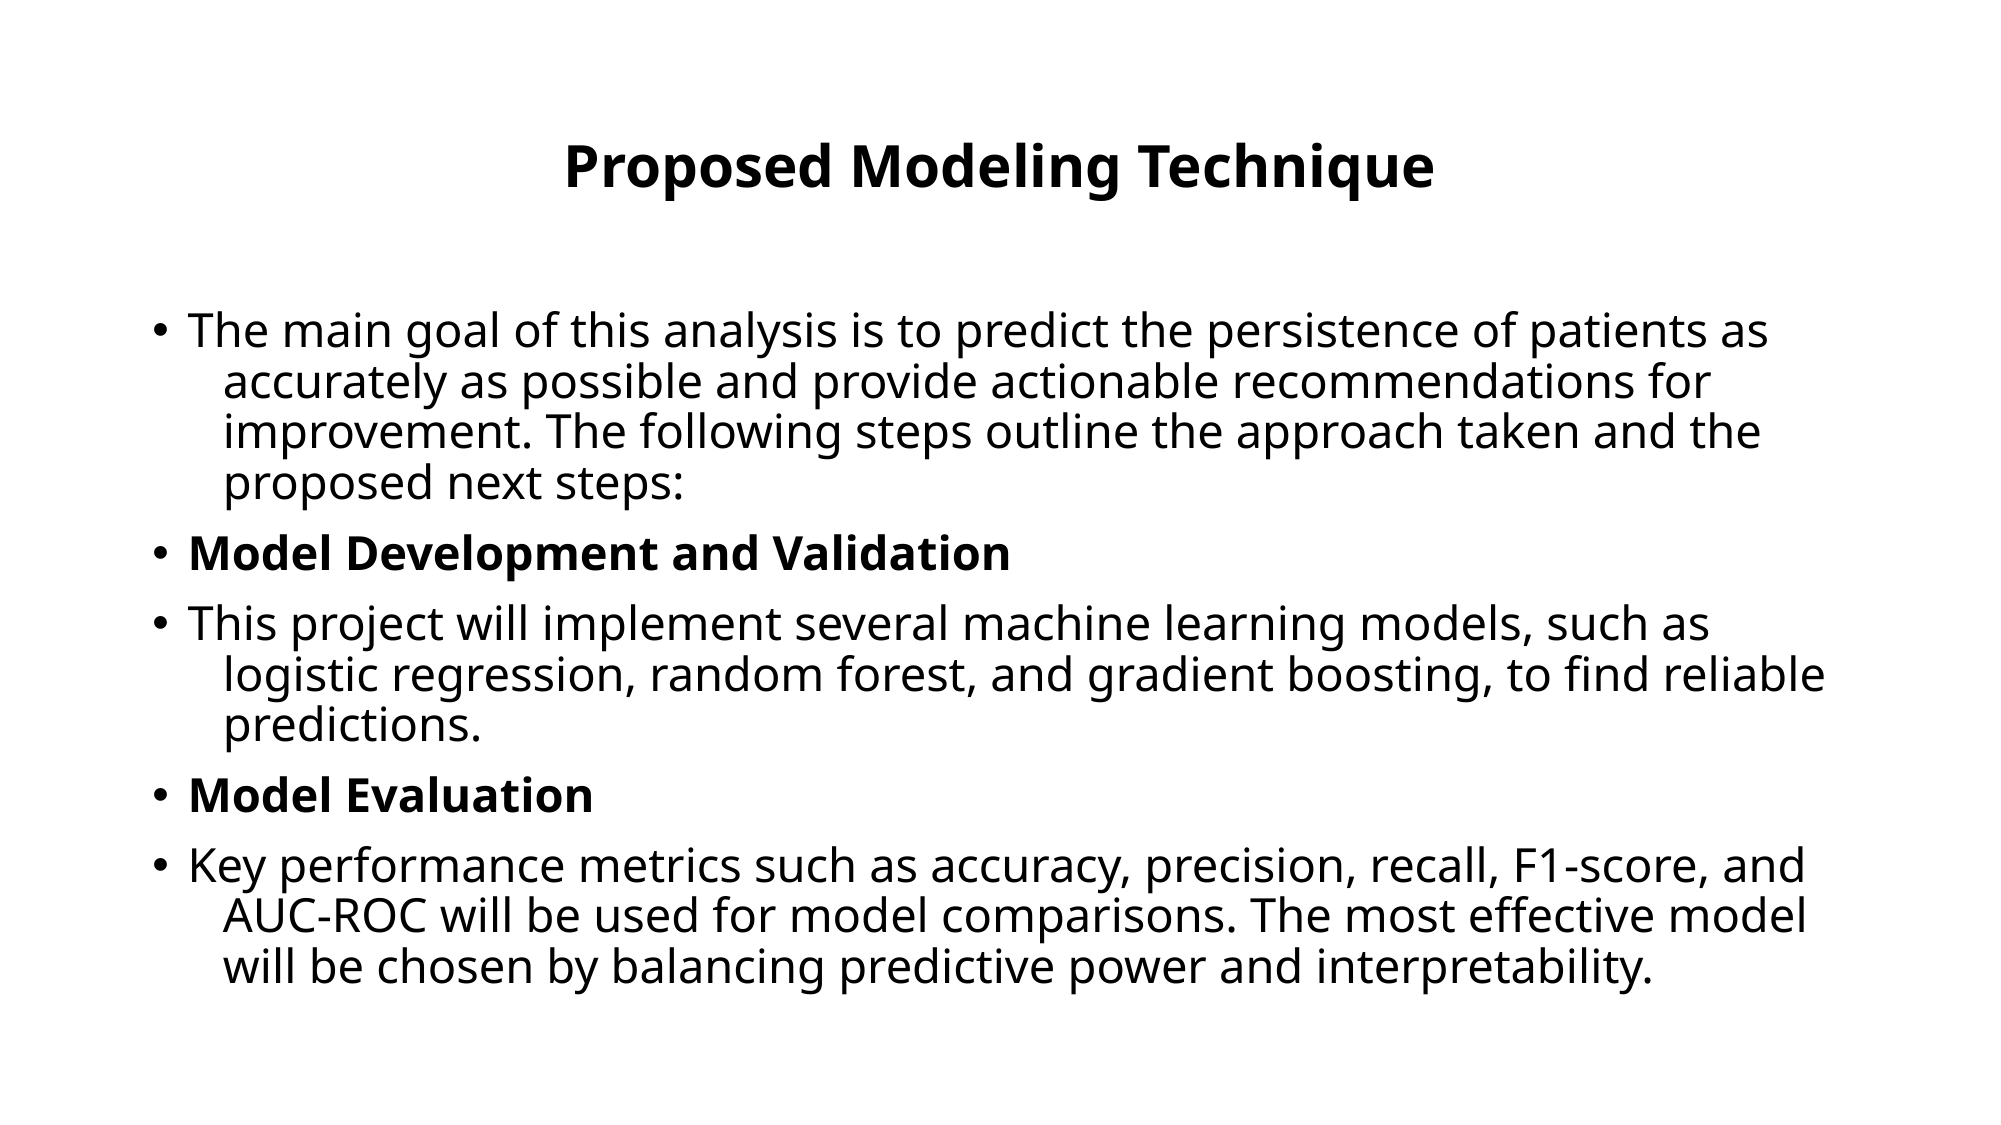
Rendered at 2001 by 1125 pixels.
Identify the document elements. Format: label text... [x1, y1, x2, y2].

title Proposed Modeling Technique [137, 59, 1863, 278]
list The main goal of this analysis is to predict the persistence of patients as accurately as possible and provide actionable recommendations for improvement. The following steps outline the approach taken and the proposed next steps: Model Development and Validation This project will implement several machine learning models, such as logistic regression, random forest, and gradient boosting, to find reliable predictions. Model Evaluation Key performance metrics such as accuracy, precision, recall, F1-score, and AUC-ROC will be used for model comparisons. The most effective model will be chosen by balancing predictive power and interpretability. [137, 299, 1863, 1014]
